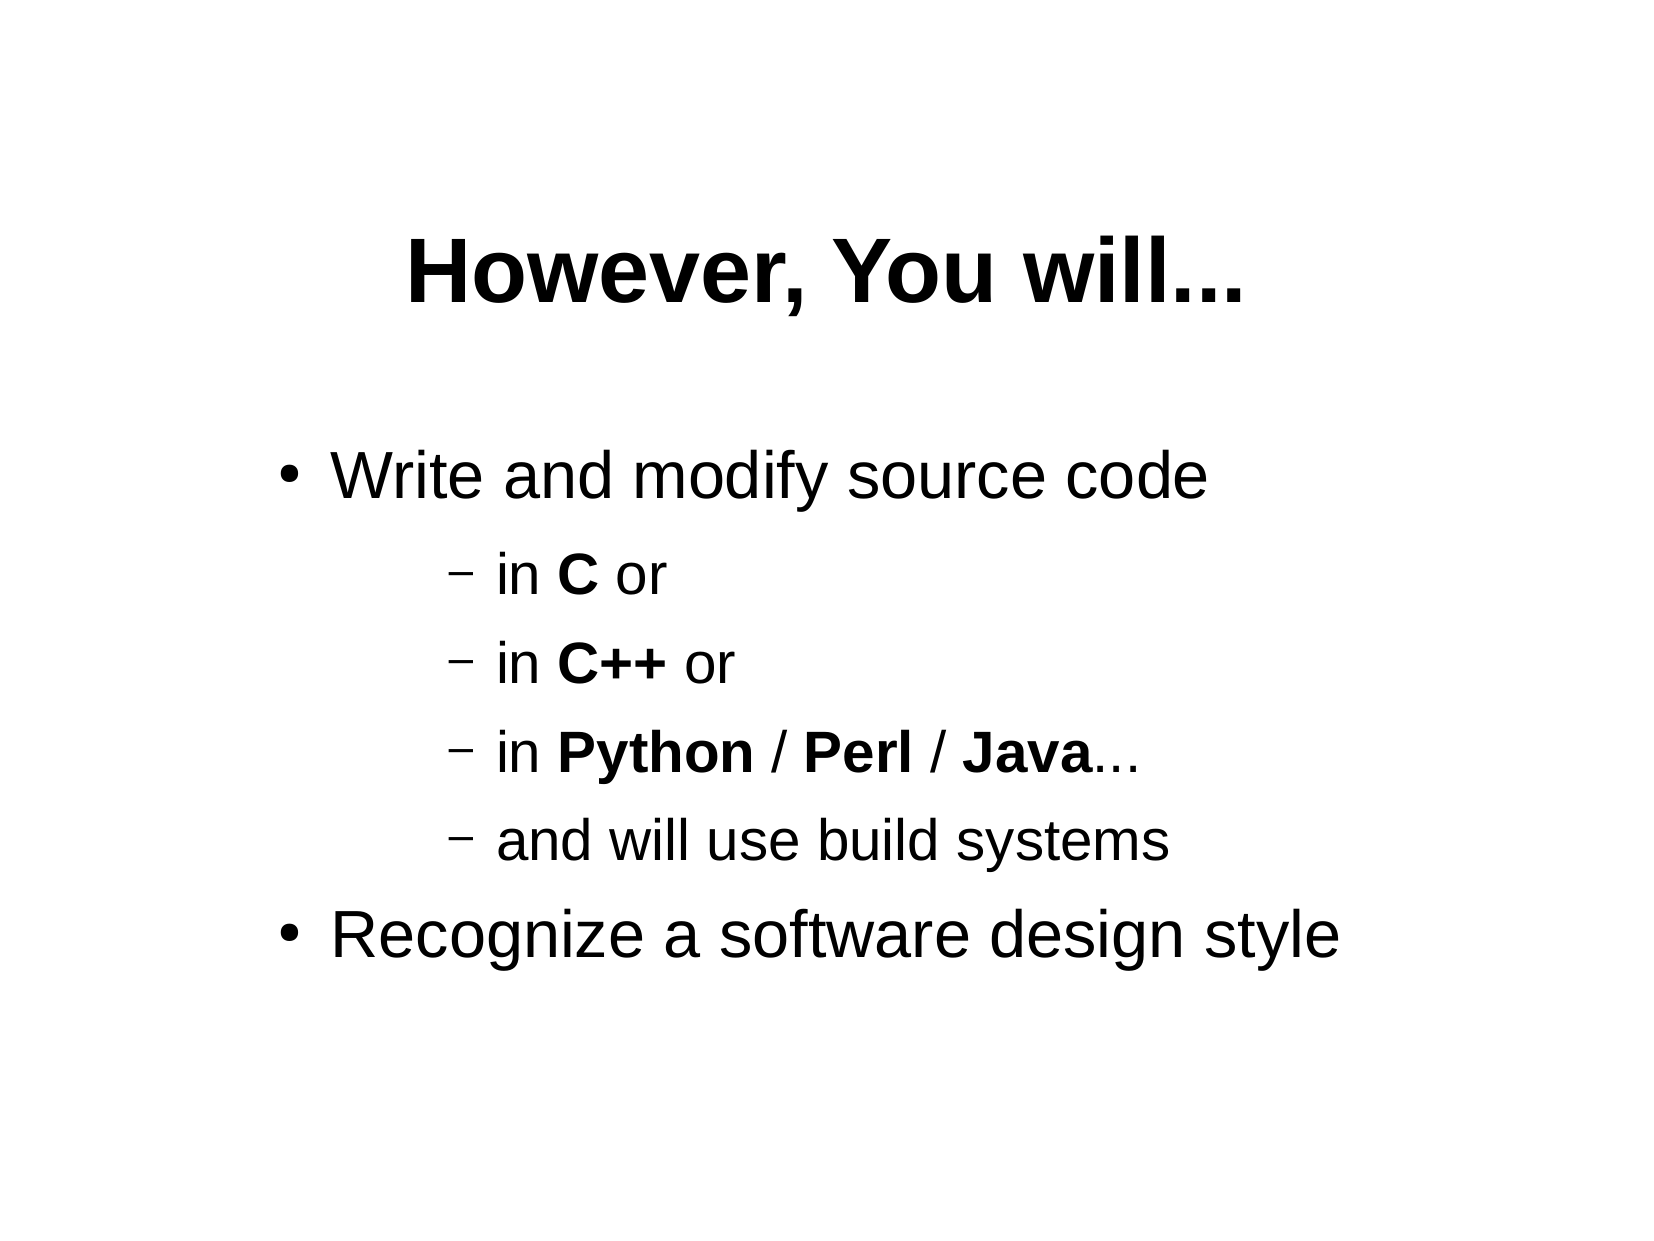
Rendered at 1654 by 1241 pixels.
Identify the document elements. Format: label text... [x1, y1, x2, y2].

list Write and modify source code in C or in C++ or in Python / Perl / Java... and will use build systems Recognize a software design style [259, 437, 1490, 976]
title However, You will... [82, 167, 1571, 375]
